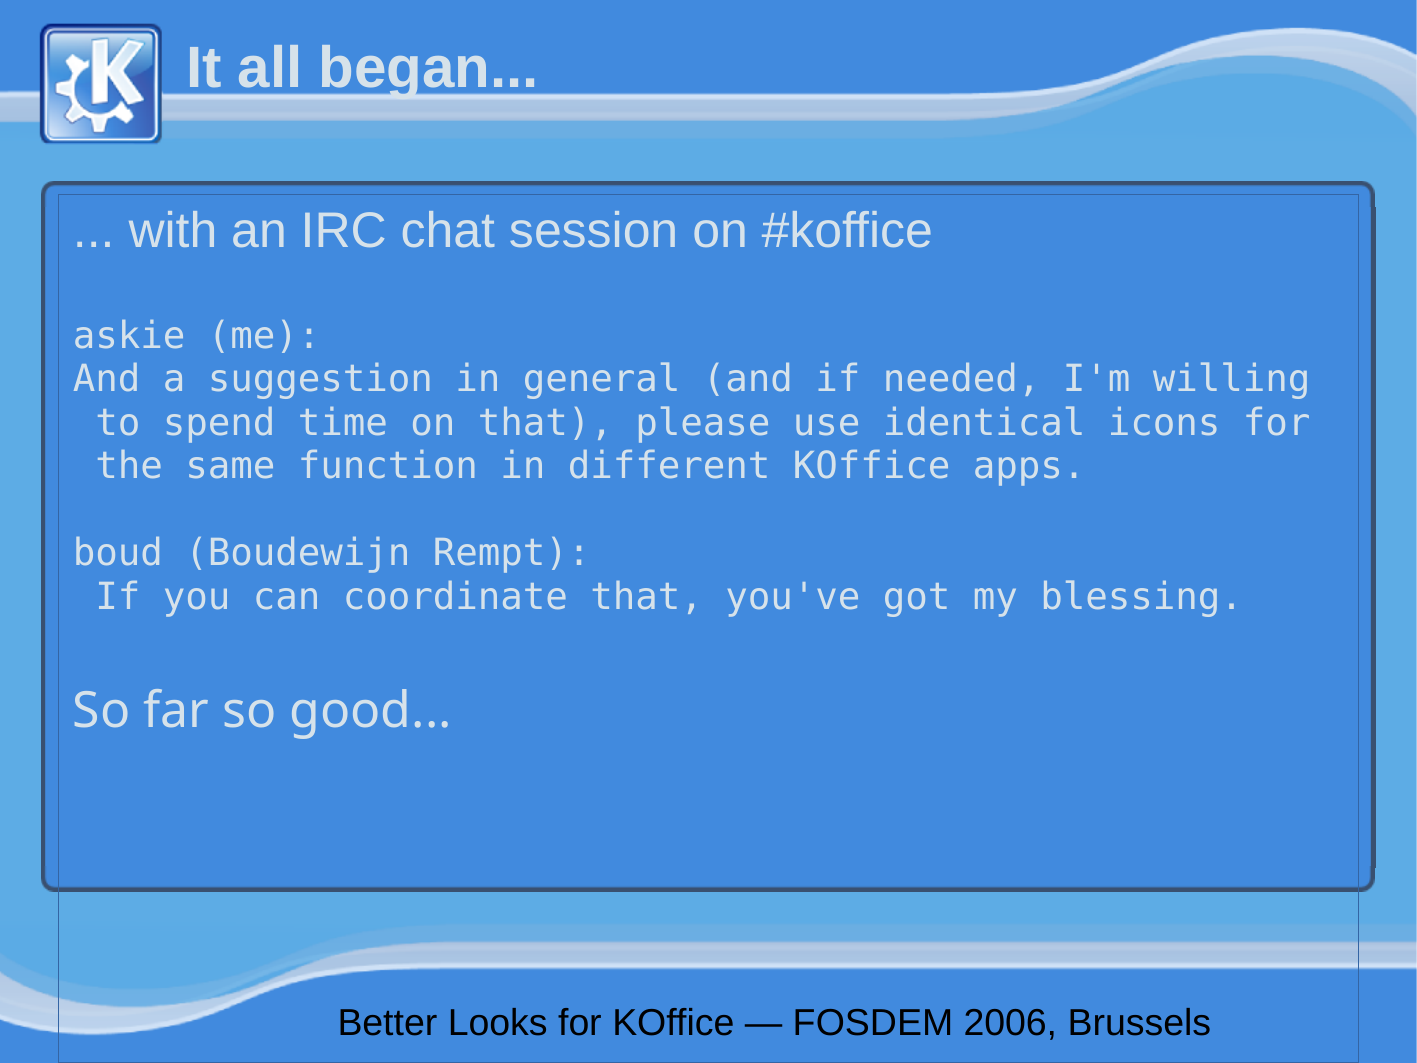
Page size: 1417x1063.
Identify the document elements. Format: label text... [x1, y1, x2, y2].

text_box ... with an IRC chat session on #koffice askie (me): And a suggestion in general (and if needed, I'm willing to spend time on that), please use identical icons for the same function in different KOffice apps. boud (Boudewijn Rempt): If you can coordinate that, you've got my blessing. So far so good... [58, 194, 1359, 1063]
picture [0, 0, 1417, 1063]
text_box It all began... [171, 27, 1048, 105]
